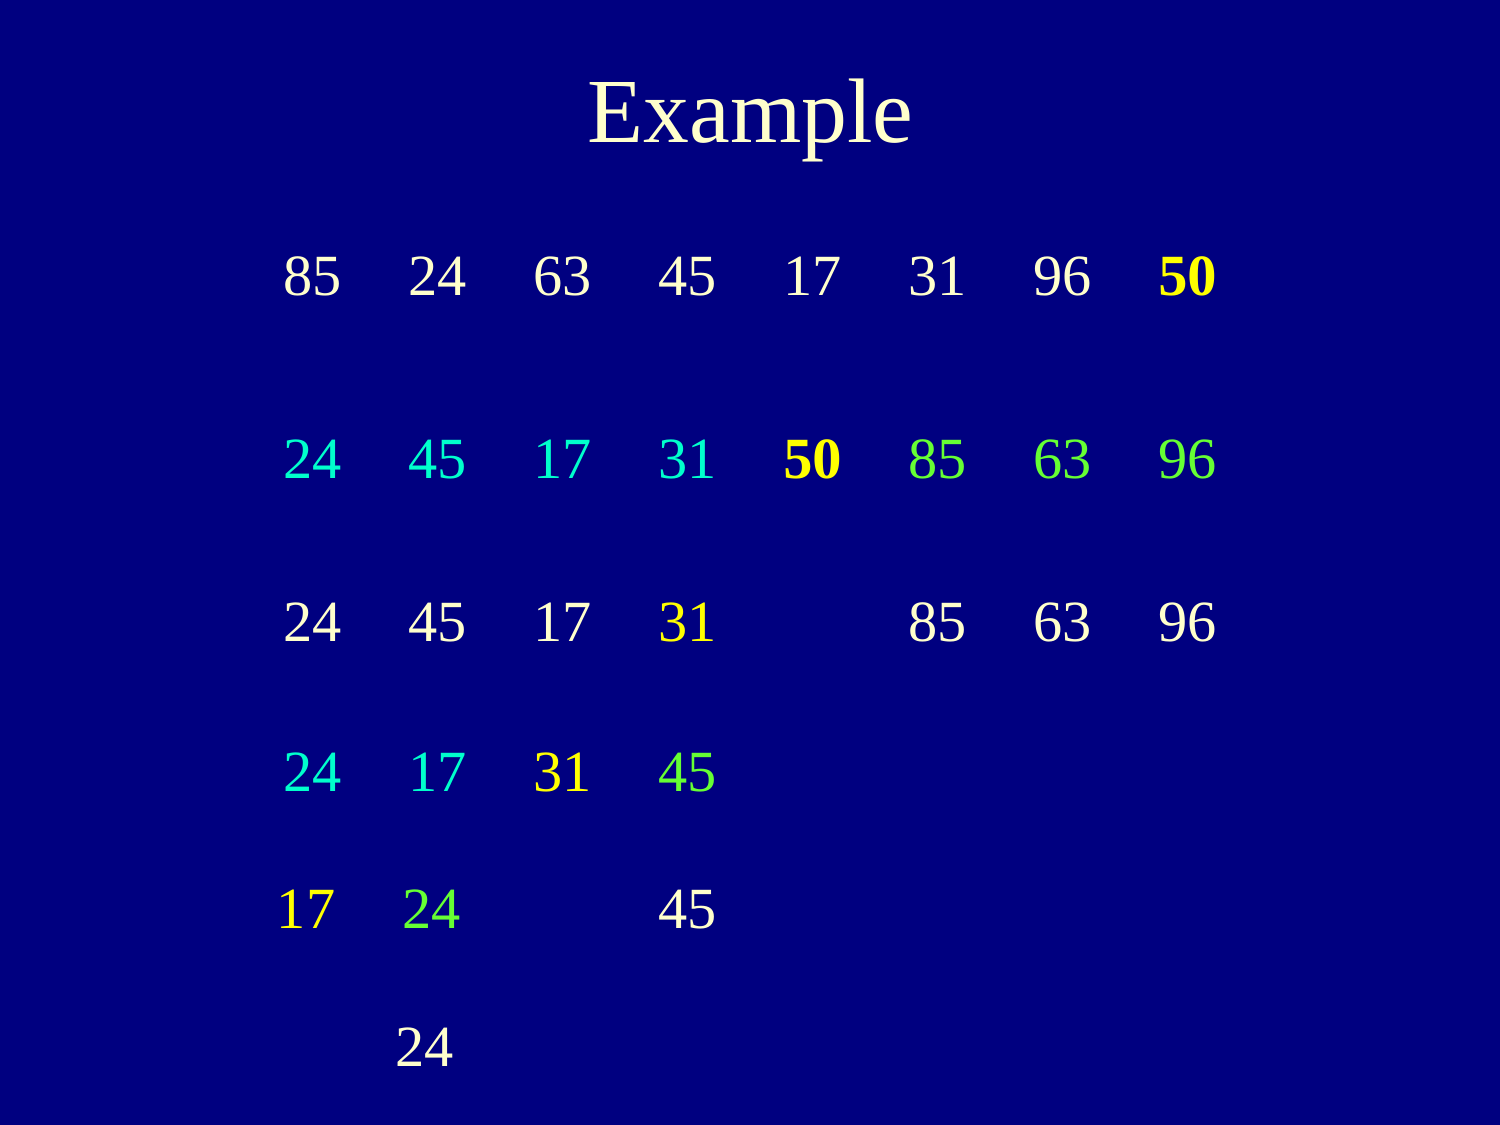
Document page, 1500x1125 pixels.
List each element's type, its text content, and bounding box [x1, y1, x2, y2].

table_header 17 [500, 413, 625, 512]
table_header 50 [1125, 229, 1250, 325]
title Example [22, 43, 1480, 169]
table_header 17 [500, 575, 625, 675]
table_header 17 [375, 725, 500, 825]
table_header 45 [375, 413, 500, 512]
table_header 31 [500, 725, 625, 825]
table_header 45 [375, 575, 500, 675]
table_header 96 [1125, 413, 1250, 512]
table_header 17 [750, 229, 875, 325]
table_header 63 [1000, 413, 1125, 512]
table_header 85 [250, 229, 375, 325]
table_header 85 [875, 575, 1000, 675]
table_header 24 [250, 413, 375, 512]
table_header 31 [625, 413, 750, 512]
table_header 17 [250, 863, 362, 962]
table_header 85 [875, 413, 1000, 512]
table_header 45 [625, 229, 750, 325]
table_header 50 [750, 413, 875, 512]
table_header 63 [1000, 575, 1125, 675]
table_header 24 [250, 725, 375, 825]
table_header 45 [625, 863, 750, 962]
table_header 24 [250, 575, 375, 675]
table_header 31 [875, 229, 1000, 325]
table_header 24 [362, 1000, 487, 1100]
table_header 96 [1000, 229, 1125, 325]
table_header 24 [362, 863, 500, 962]
table_header 45 [625, 725, 750, 825]
table_header 24 [375, 229, 500, 325]
table_header 63 [500, 229, 625, 325]
table_header 96 [1125, 575, 1250, 675]
table_header 31 [625, 575, 750, 675]
